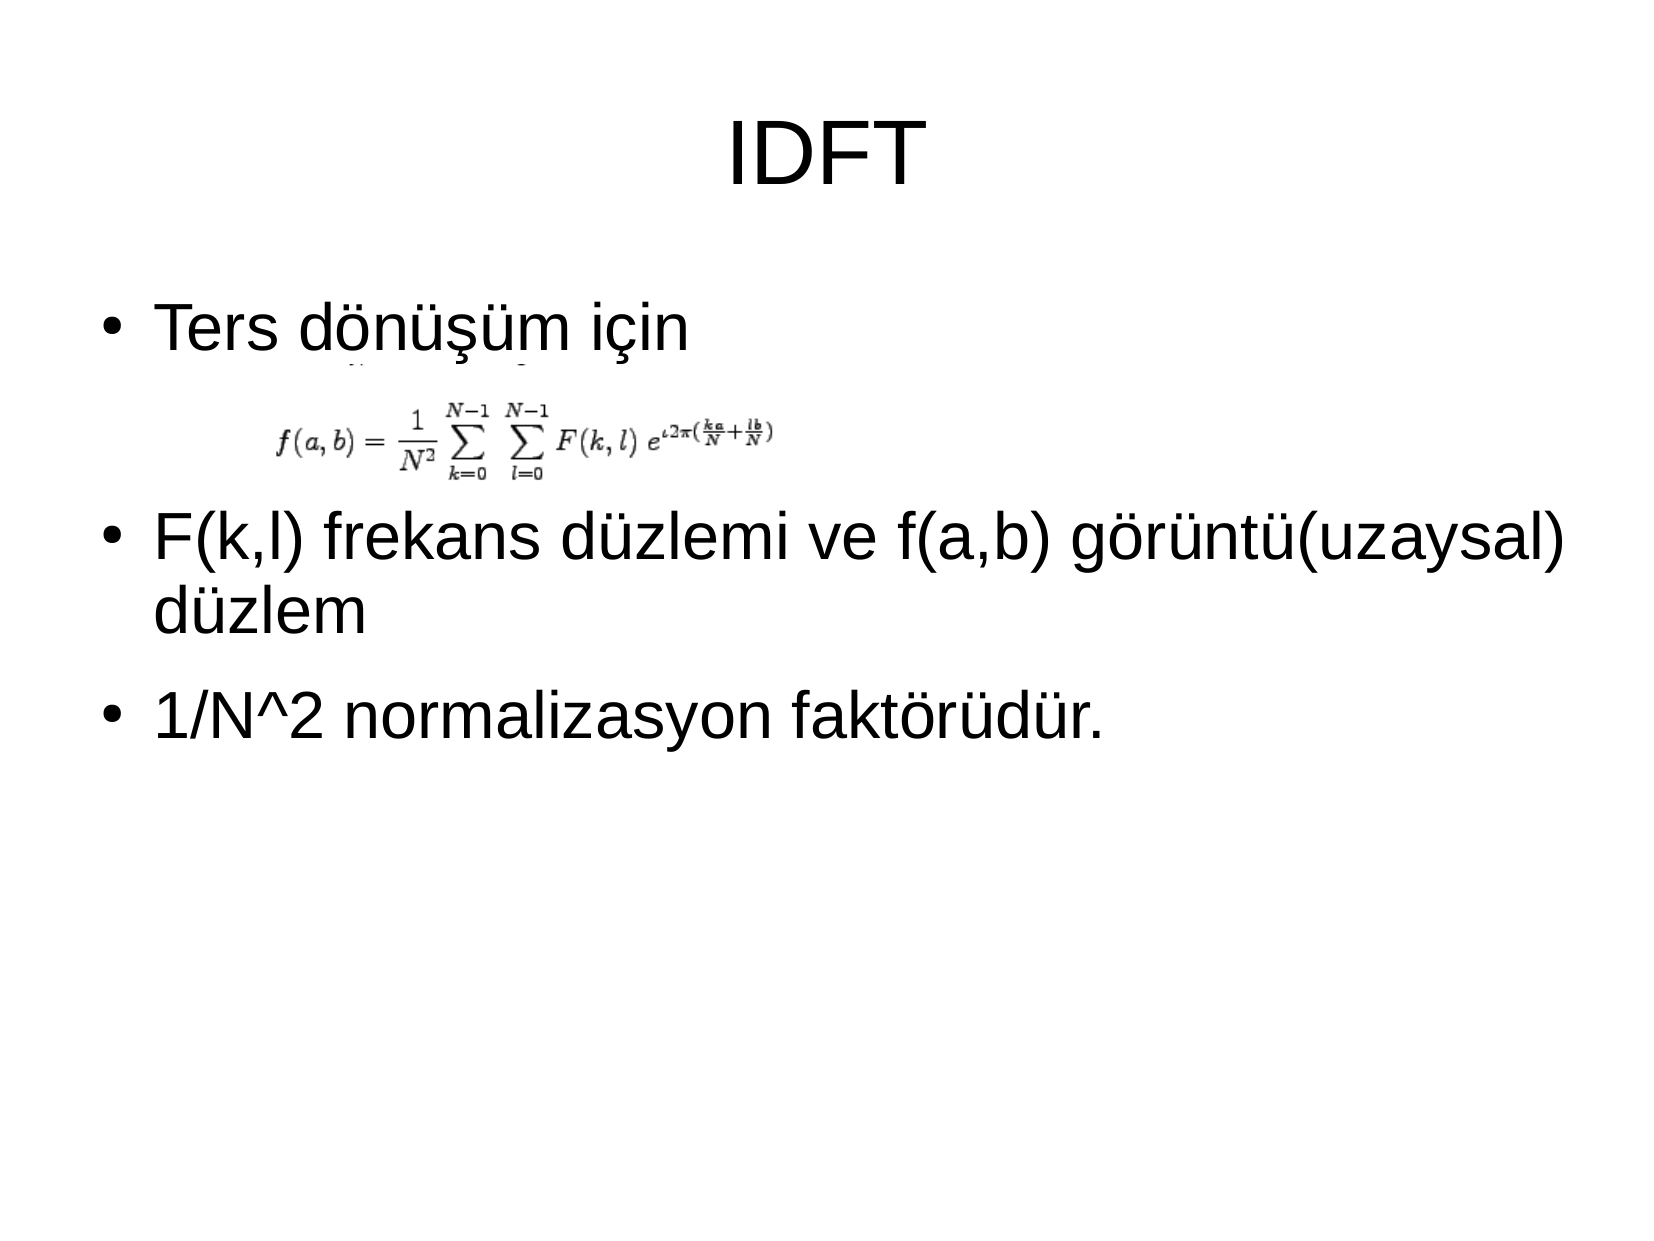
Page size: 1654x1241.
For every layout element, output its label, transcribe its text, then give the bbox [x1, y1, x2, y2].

title IDFT [82, 56, 1571, 250]
picture [250, 364, 827, 502]
list Ters dönüşüm için F(k,l) frekans düzlemi ve f(a,b) görüntü(uzaysal) düzlem 1/N^2 normalizasyon faktörüdür. [82, 290, 1571, 1109]
